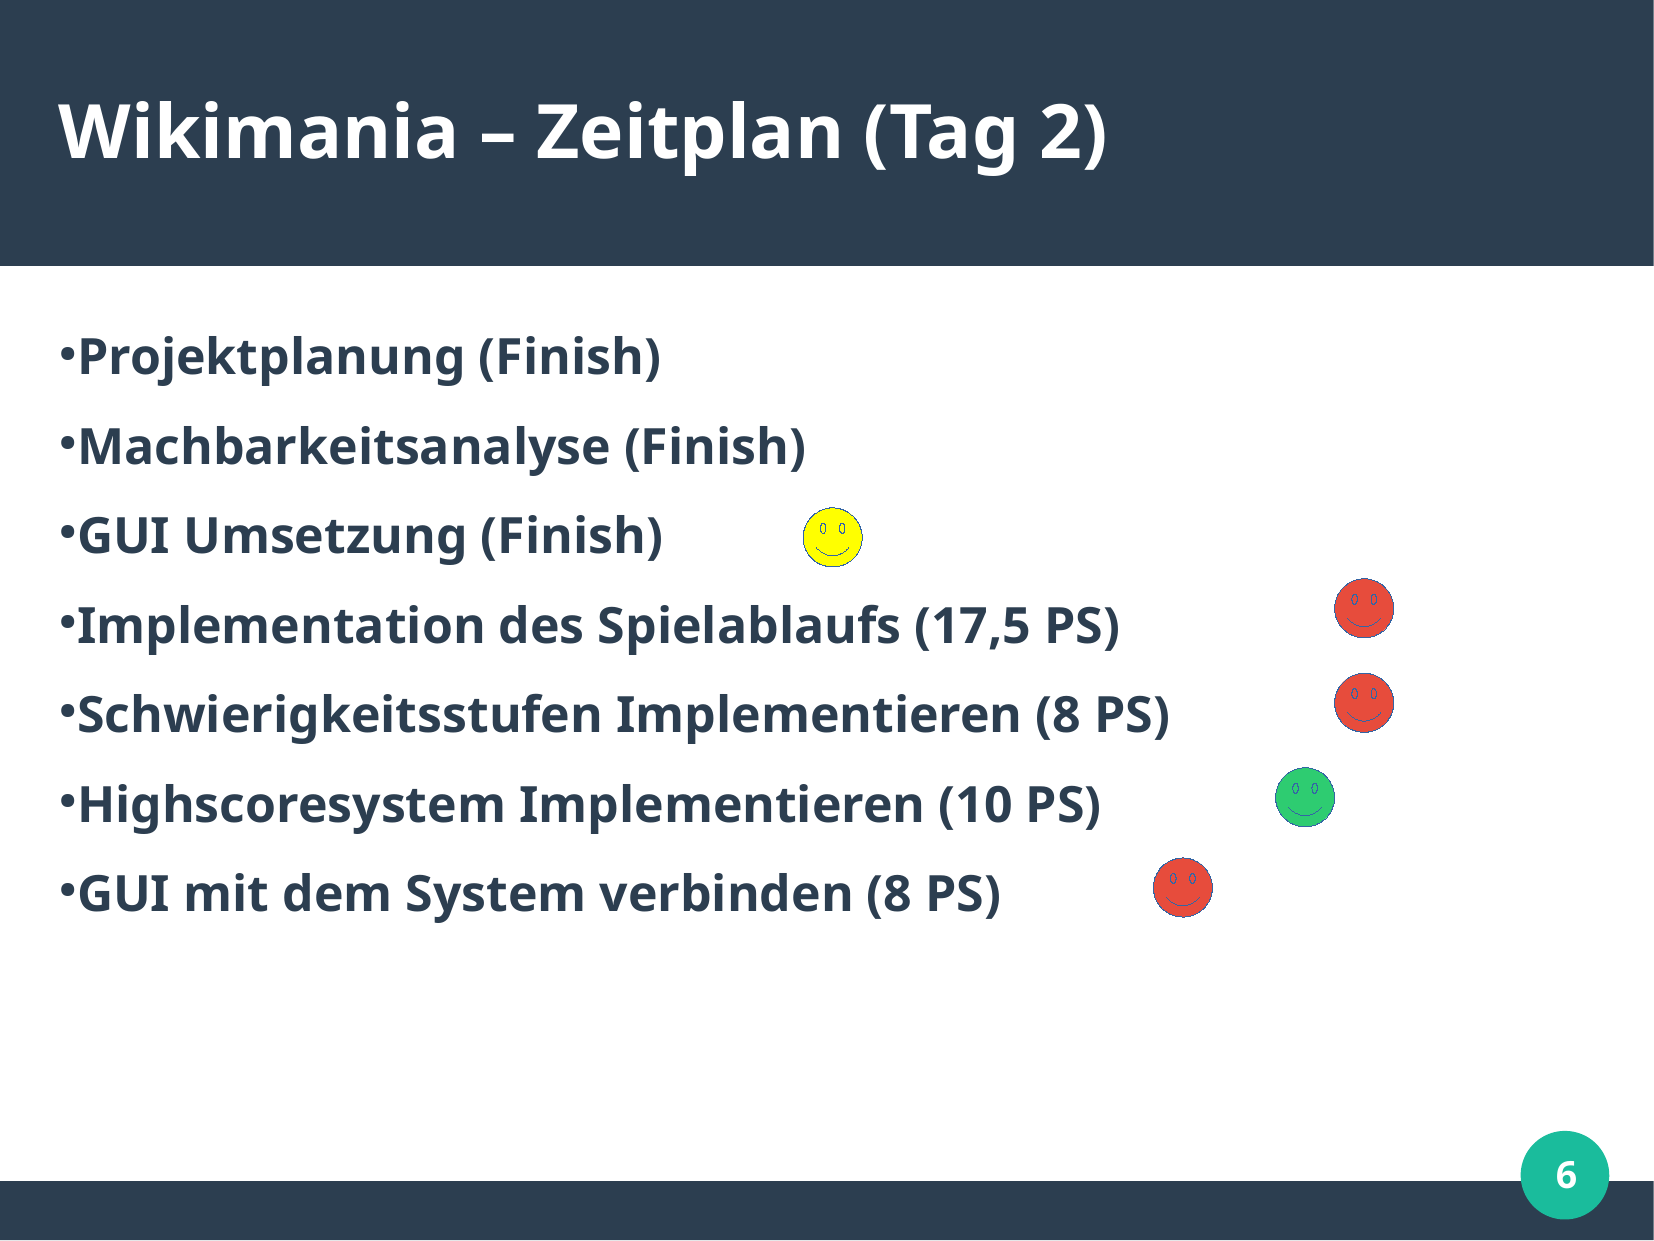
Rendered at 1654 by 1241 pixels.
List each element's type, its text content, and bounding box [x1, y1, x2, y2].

text_box [1334, 578, 1394, 638]
text_box [803, 507, 863, 567]
text_box [1334, 673, 1394, 733]
text_box <Foliennummer> [1509, 1118, 1625, 1235]
text_box [1153, 857, 1213, 918]
text_box [1275, 767, 1335, 827]
title Wikimania – Zeitplan (Tag 2) [59, 49, 1595, 207]
list Projektplanung (Finish) Machbarkeitsanalyse (Finish) GUI Umsetzung (Finish) Implementation des Spielablaufs (17,5 PS) Schwierigkeitsstufen Implementieren (8 PS) Highscoresystem Implementieren (10 PS) GUI mit dem System verbinden (8 PS) [59, 324, 1447, 1063]
